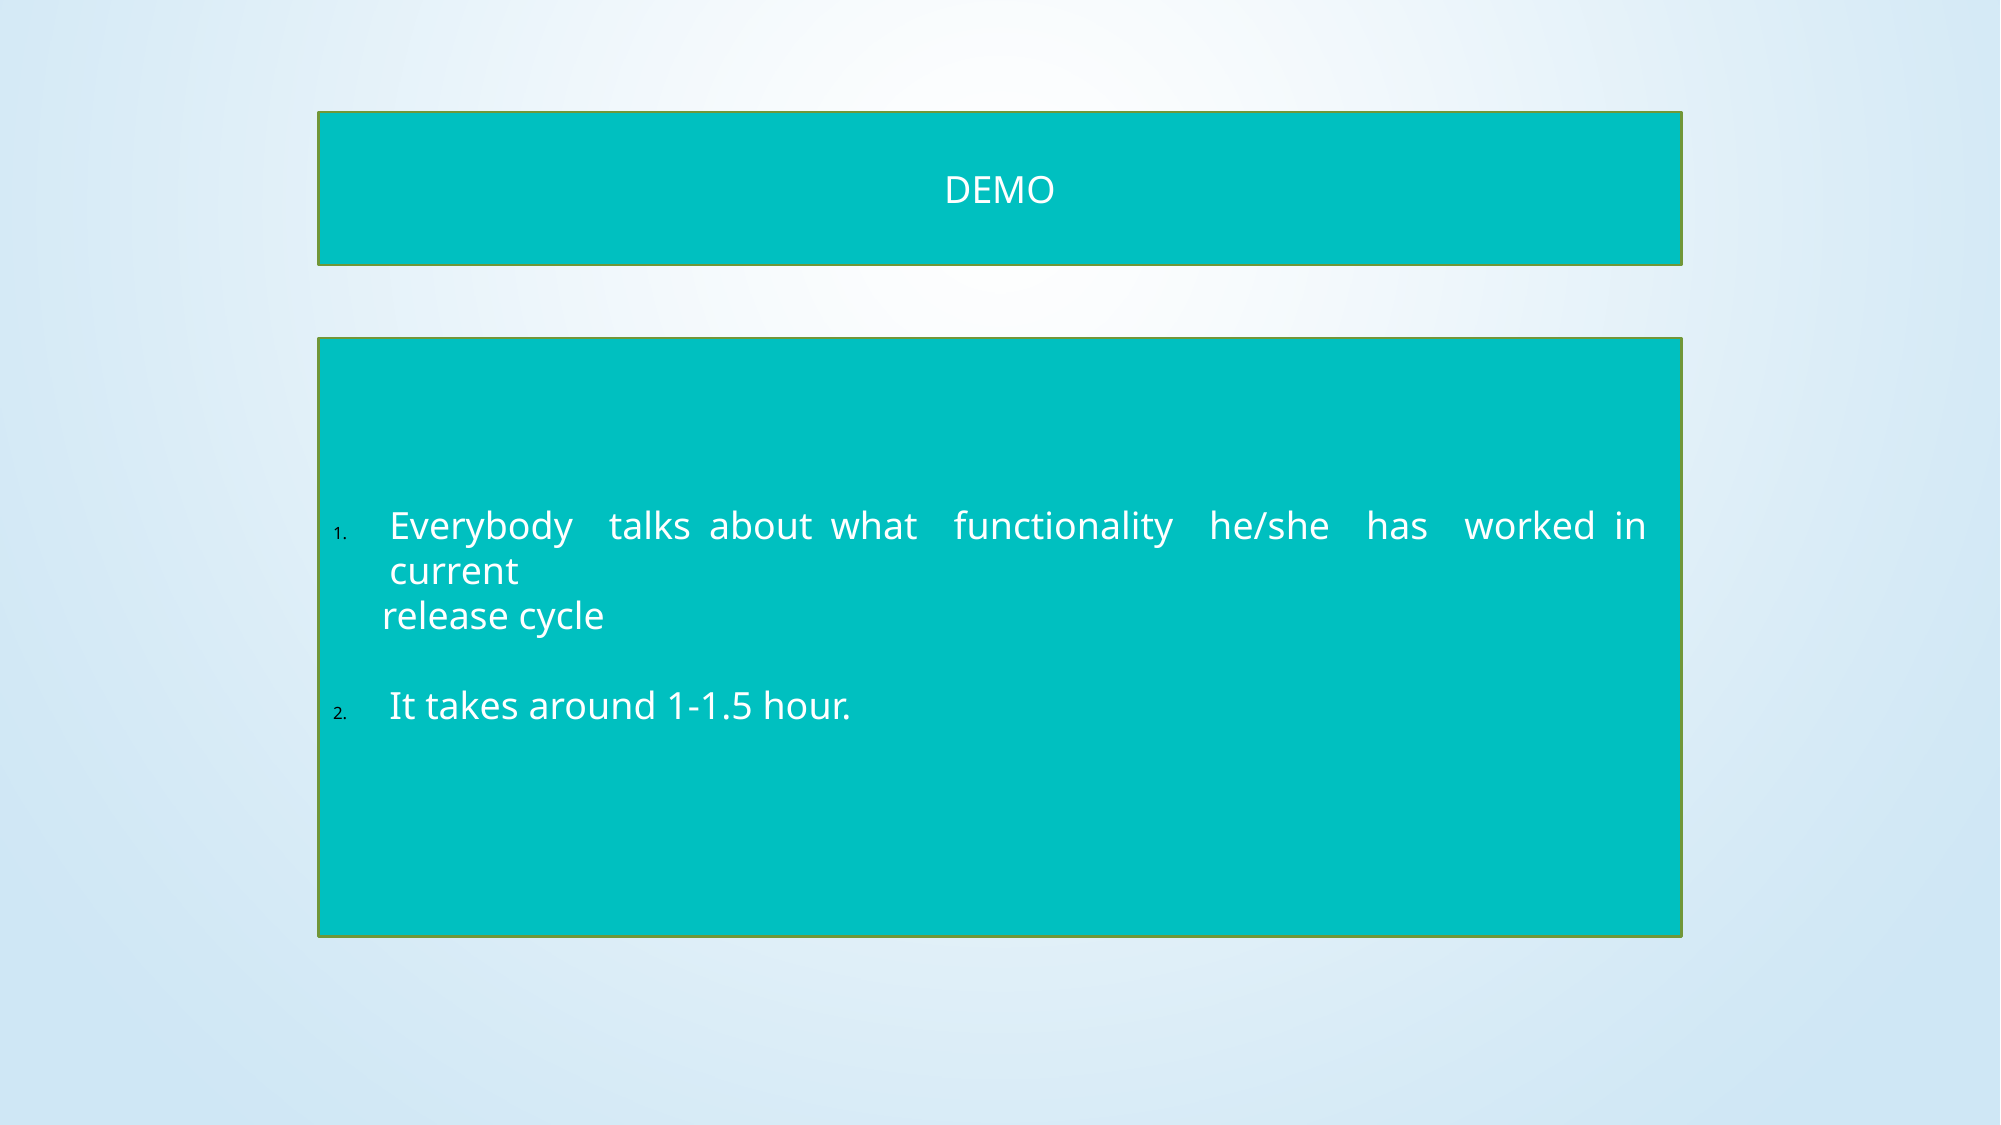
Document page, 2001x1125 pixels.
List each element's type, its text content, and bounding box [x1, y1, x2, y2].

picture [0, 0, 2000, 1125]
text_box DEMO [318, 112, 1682, 265]
text_box Everybody talks about what functionality he/she has worked in current release cycle It takes around 1-1.5 hour. [318, 337, 1682, 937]
